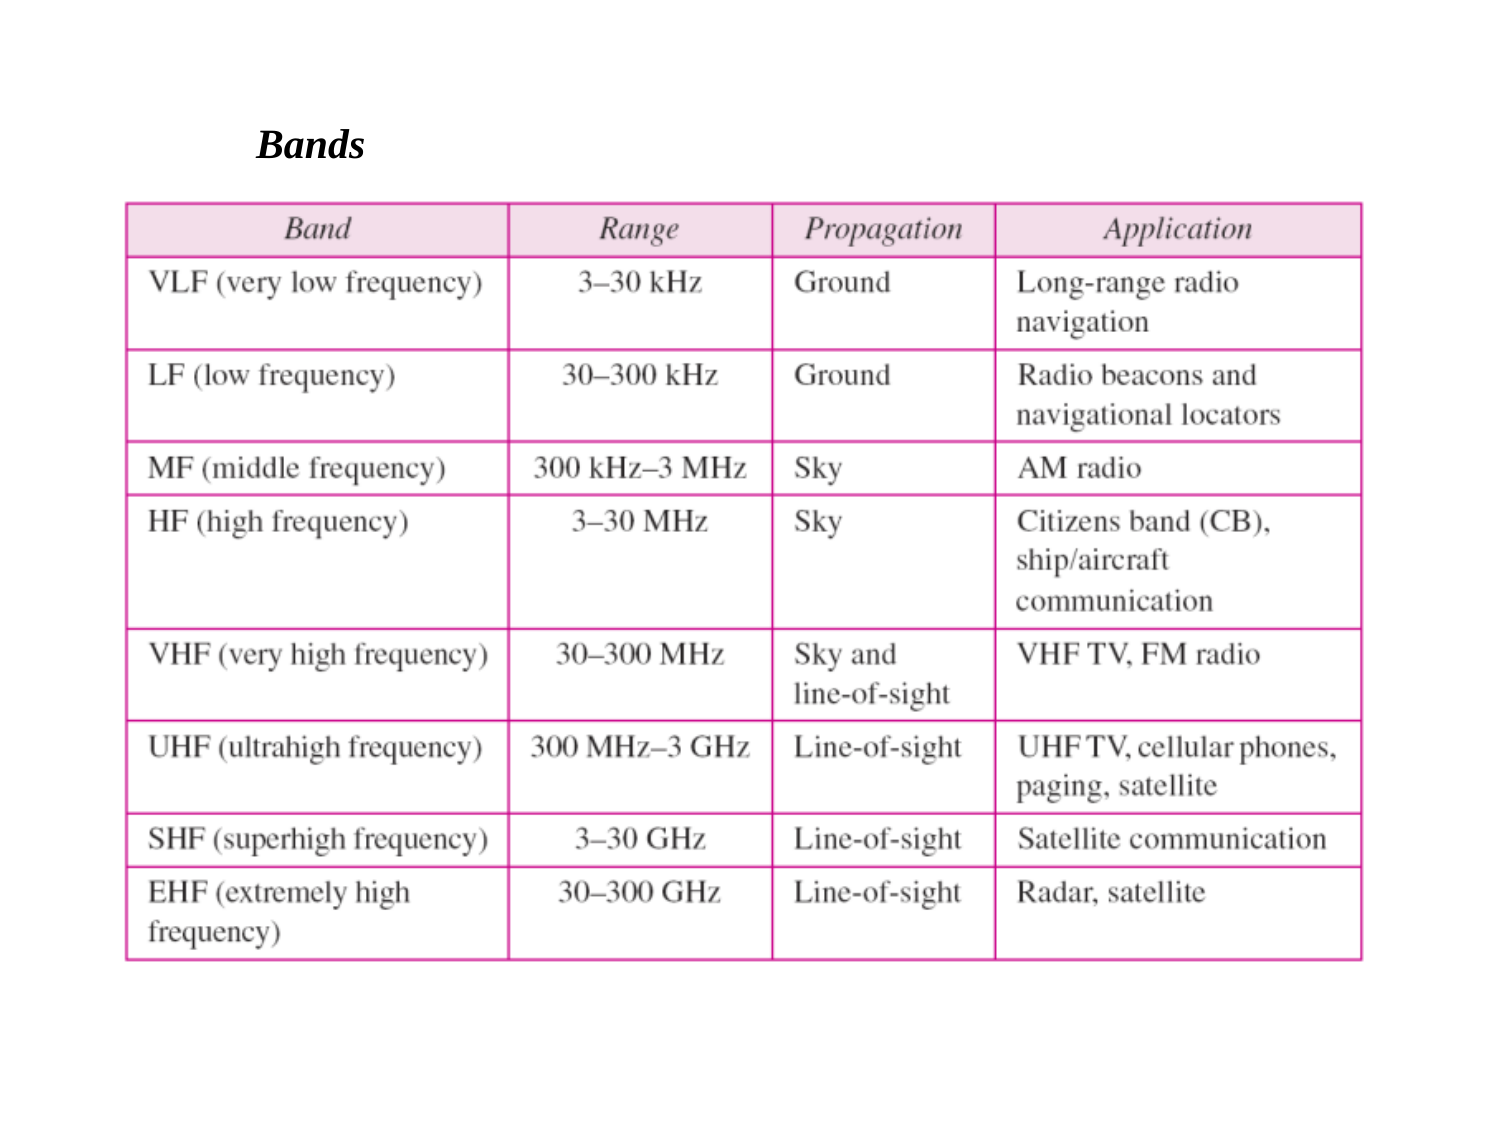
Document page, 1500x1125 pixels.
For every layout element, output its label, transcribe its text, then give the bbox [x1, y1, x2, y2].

text_box Bands [241, 109, 381, 176]
picture [112, 197, 1392, 976]
